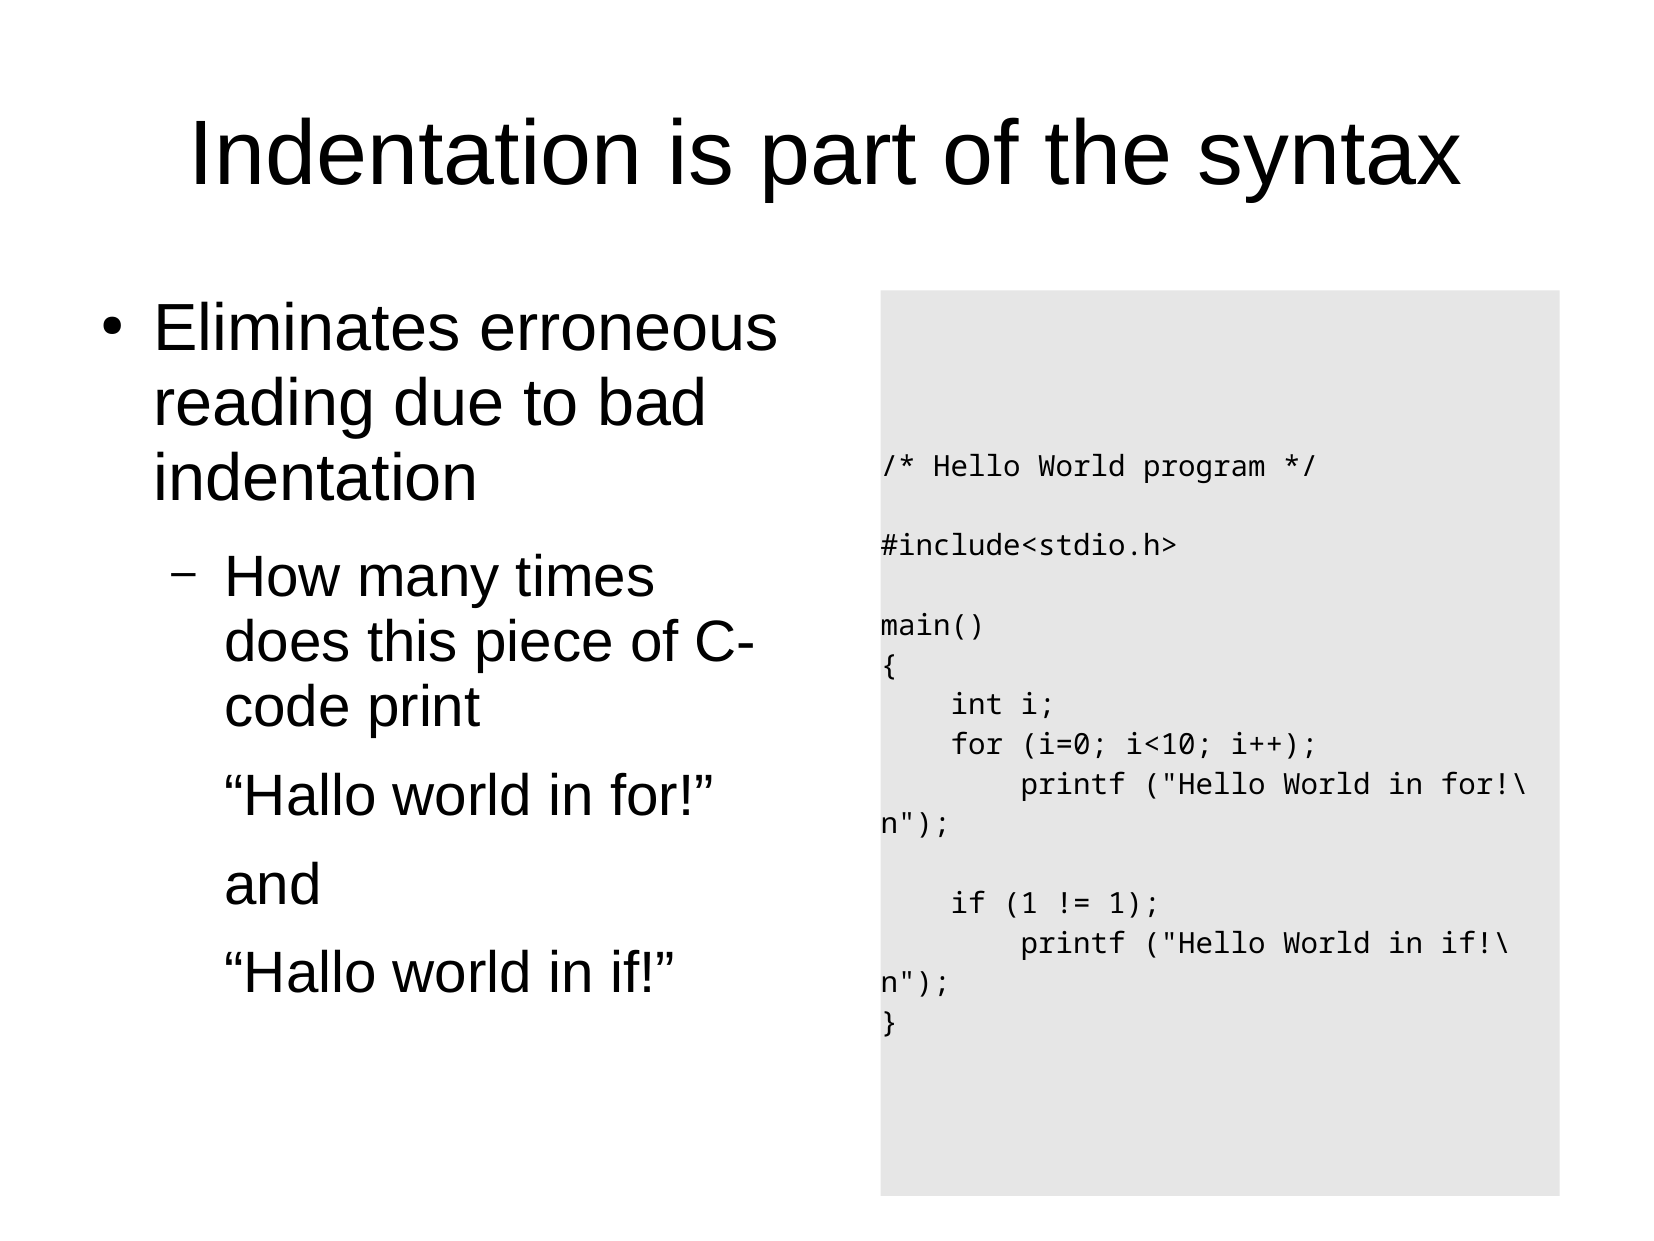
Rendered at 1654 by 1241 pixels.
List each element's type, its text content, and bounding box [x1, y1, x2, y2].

list Eliminates erroneous reading due to bad indentation How many times does this piece of C-code print “Hallo world in for!” and “Hallo world in if!” [82, 290, 793, 1134]
title Indentation is part of the syntax [82, 49, 1571, 257]
title /* Hello World program */ #include<stdio.h> main() { int i; for (i=0; i<10; i++); printf ("Hello World in for!\n"); if (1 != 1); printf ("Hello World in if!\n"); } [880, 290, 1560, 1196]
